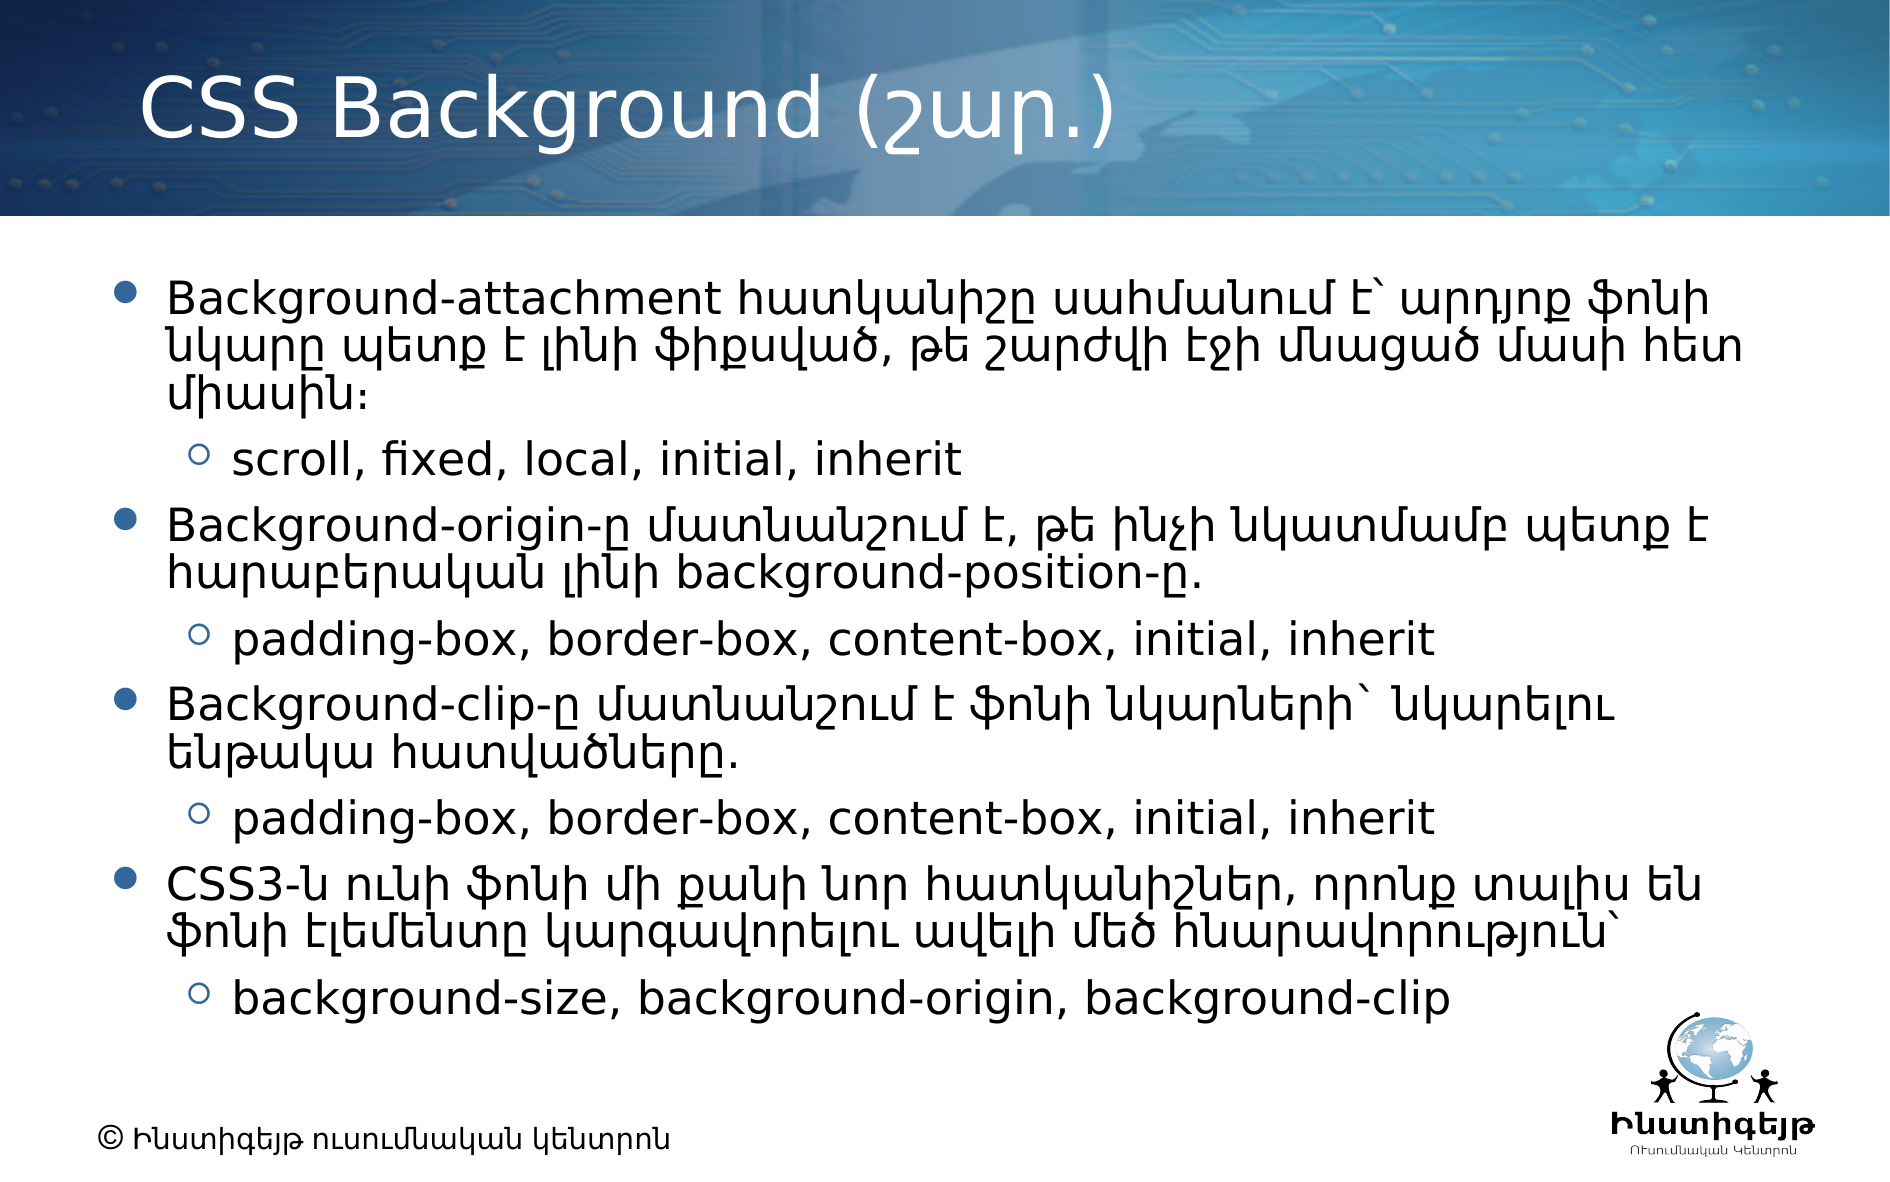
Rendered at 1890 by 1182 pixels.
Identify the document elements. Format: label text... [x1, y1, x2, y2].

list Background-attachment հատկանիշը սահմանում է՝ արդյոք ֆոնի նկարը պետք է լինի ֆիքսված, թե շարժվի էջի մնացած մասի հետ միասին։ scroll, fixed, local, initial, inherit Background-origin-ը մատնանշում է, թե ինչի նկատմամբ պետք է հարաբերական լինի background-position-ը․ padding-box, border-box, content-box, initial, inherit Background-clip-ը մատնանշում է ֆոնի նկարների` նկարելու ենթակա հատվածները․ padding-box, border-box, content-box, initial, inherit CSS3-ն ունի ֆոնի մի քանի նոր հատկանիշներ, որոնք տալիս են ֆոնի էլեմենտը կարգավորելու ավելի մեծ հնարավորություն՝ background-size, background-origin, background-clip [110, 276, 1838, 303]
picture [0, 0, 1890, 216]
picture [1612, 1012, 1815, 1157]
